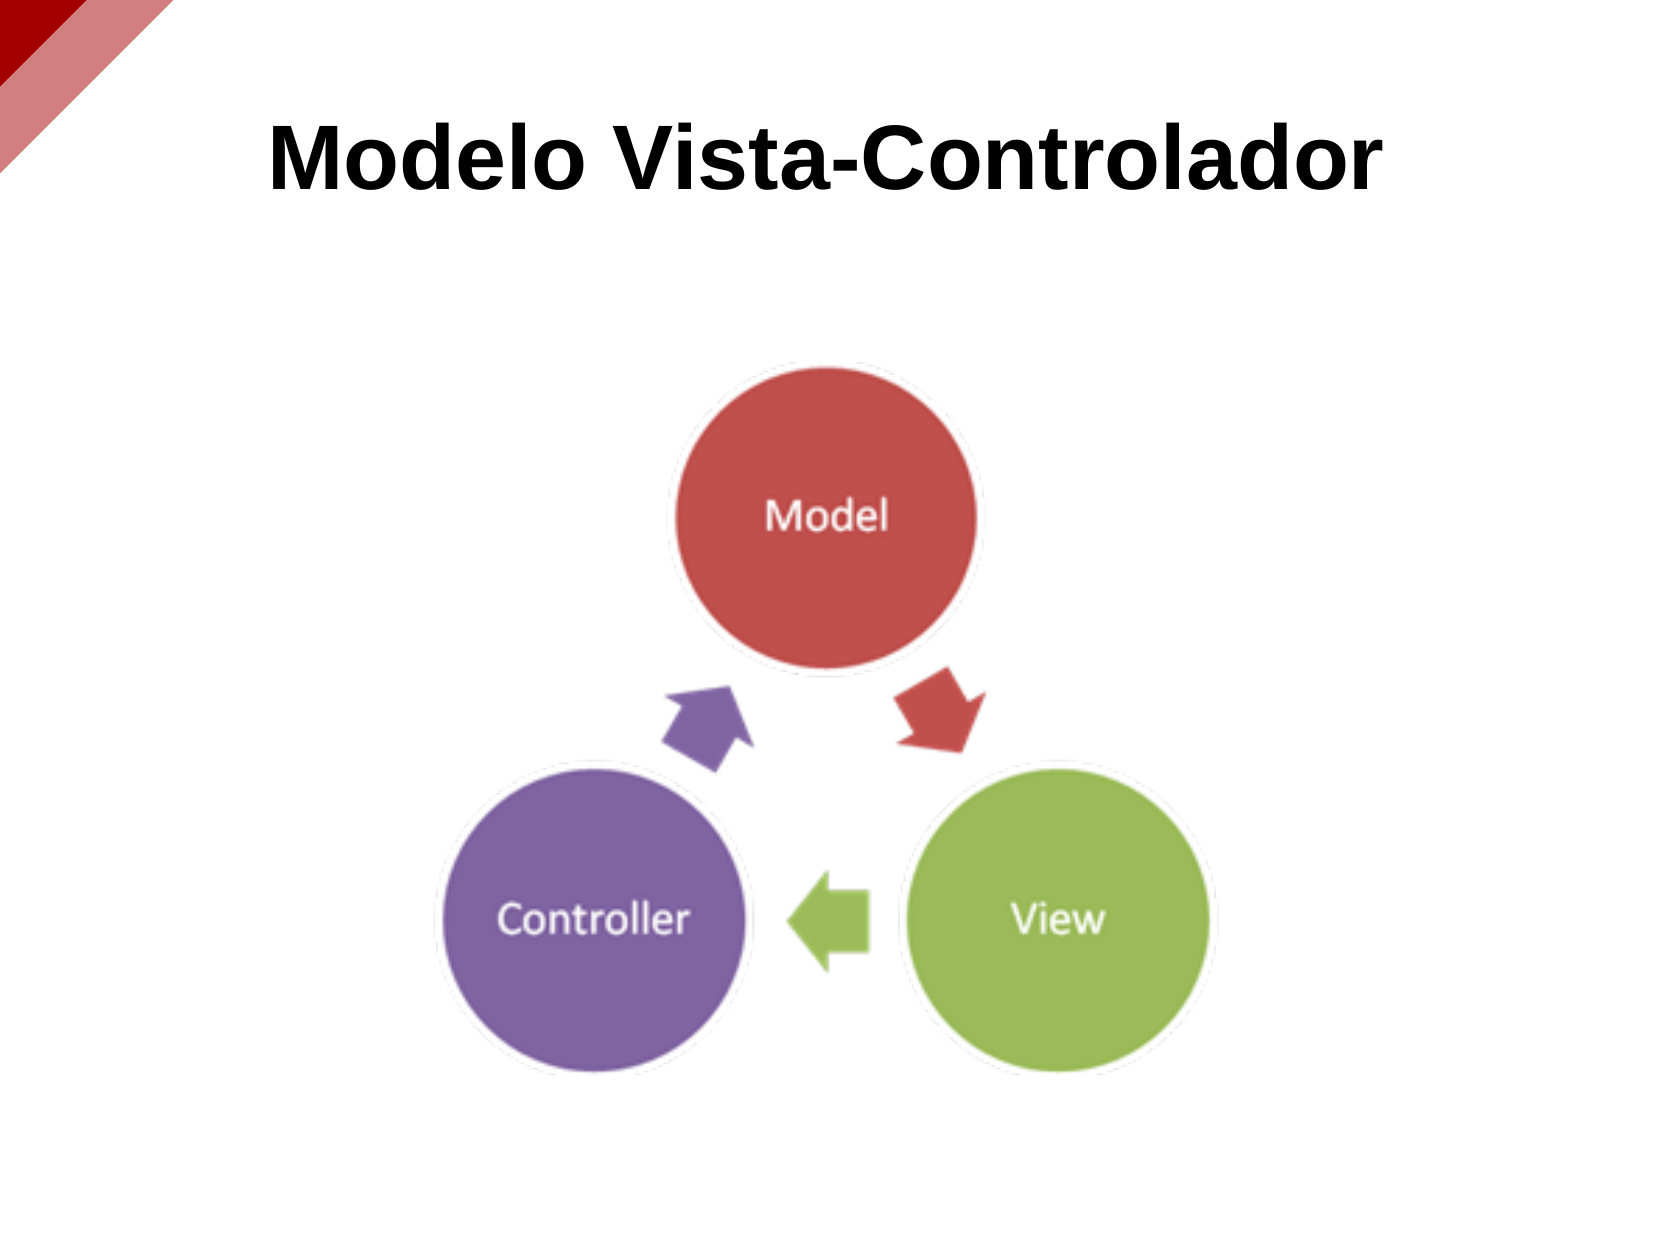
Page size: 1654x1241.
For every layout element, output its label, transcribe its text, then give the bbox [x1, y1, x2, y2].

title Modelo Vista-Controlador [82, 49, 1571, 257]
picture [21, 361, 1633, 1078]
